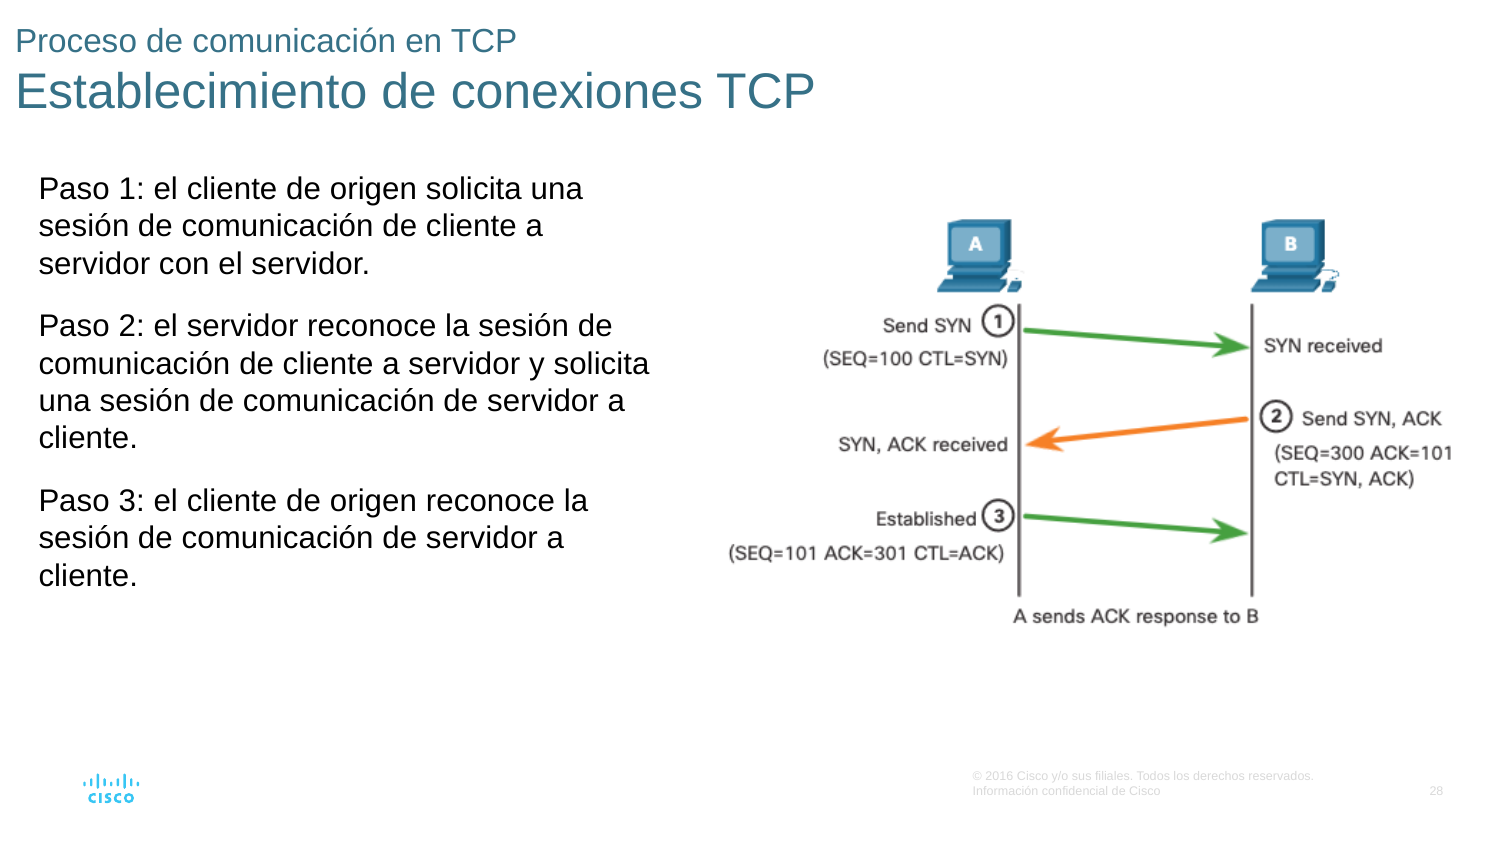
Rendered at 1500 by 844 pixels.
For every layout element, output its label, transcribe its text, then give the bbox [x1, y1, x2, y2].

title Proceso de comunicación en TCP Establecimiento de conexiones TCP [0, 6, 1500, 131]
picture [720, 208, 1458, 636]
list Paso 1: el cliente de origen solicita una sesión de comunicación de cliente a servidor con el servidor. Paso 2: el servidor reconoce la sesión de comunicación de cliente a servidor y solicita una sesión de comunicación de servidor a cliente. Paso 3: el cliente de origen reconoce la sesión de comunicación de servidor a cliente. [23, 160, 693, 813]
